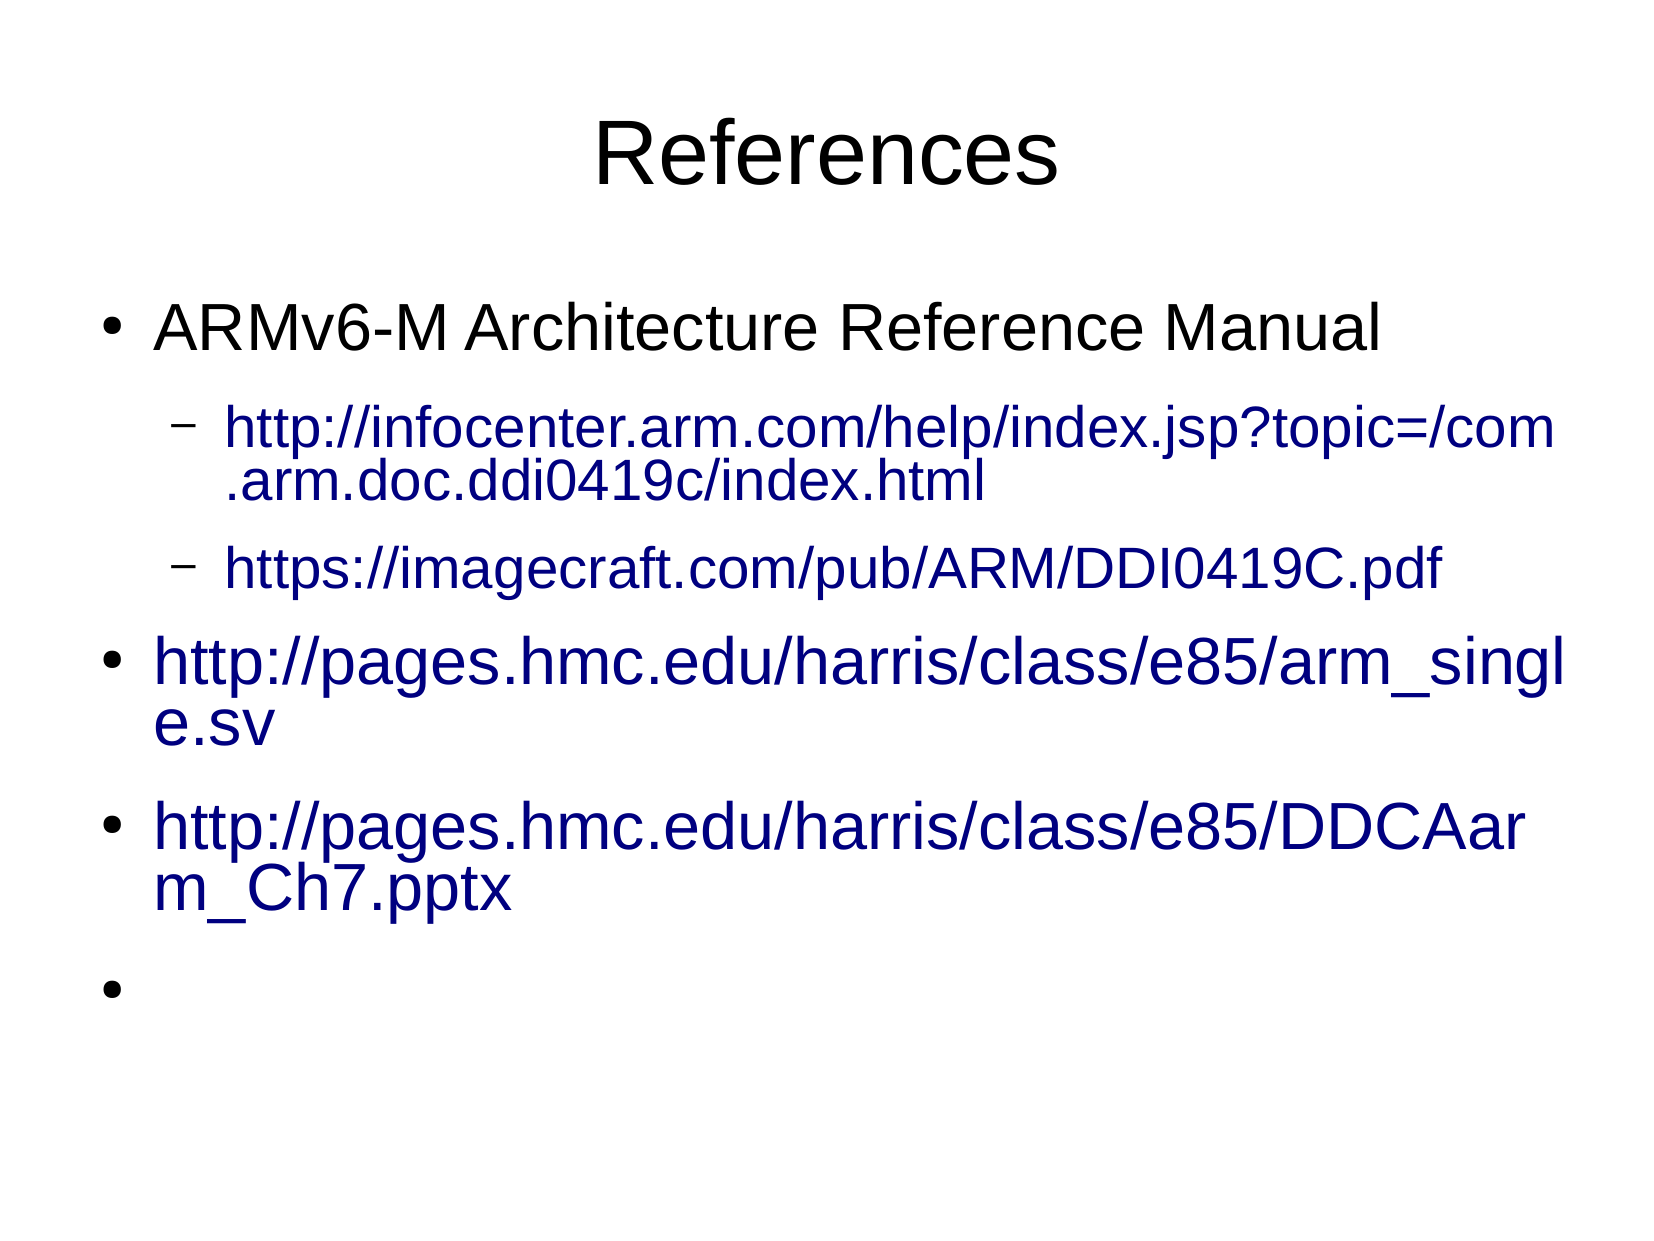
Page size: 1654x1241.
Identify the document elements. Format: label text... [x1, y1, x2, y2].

title References [82, 49, 1571, 257]
list ARMv6-M Architecture Reference Manual http://infocenter.arm.com/help/index.jsp?topic=/com.arm.doc.ddi0419c/index.html https://imagecraft.com/pub/ARM/DDI0419C.pdf http://pages.hmc.edu/harris/class/e85/arm_single.sv http://pages.hmc.edu/harris/class/e85/DDCAarm_Ch7.pptx [82, 290, 1571, 1010]
